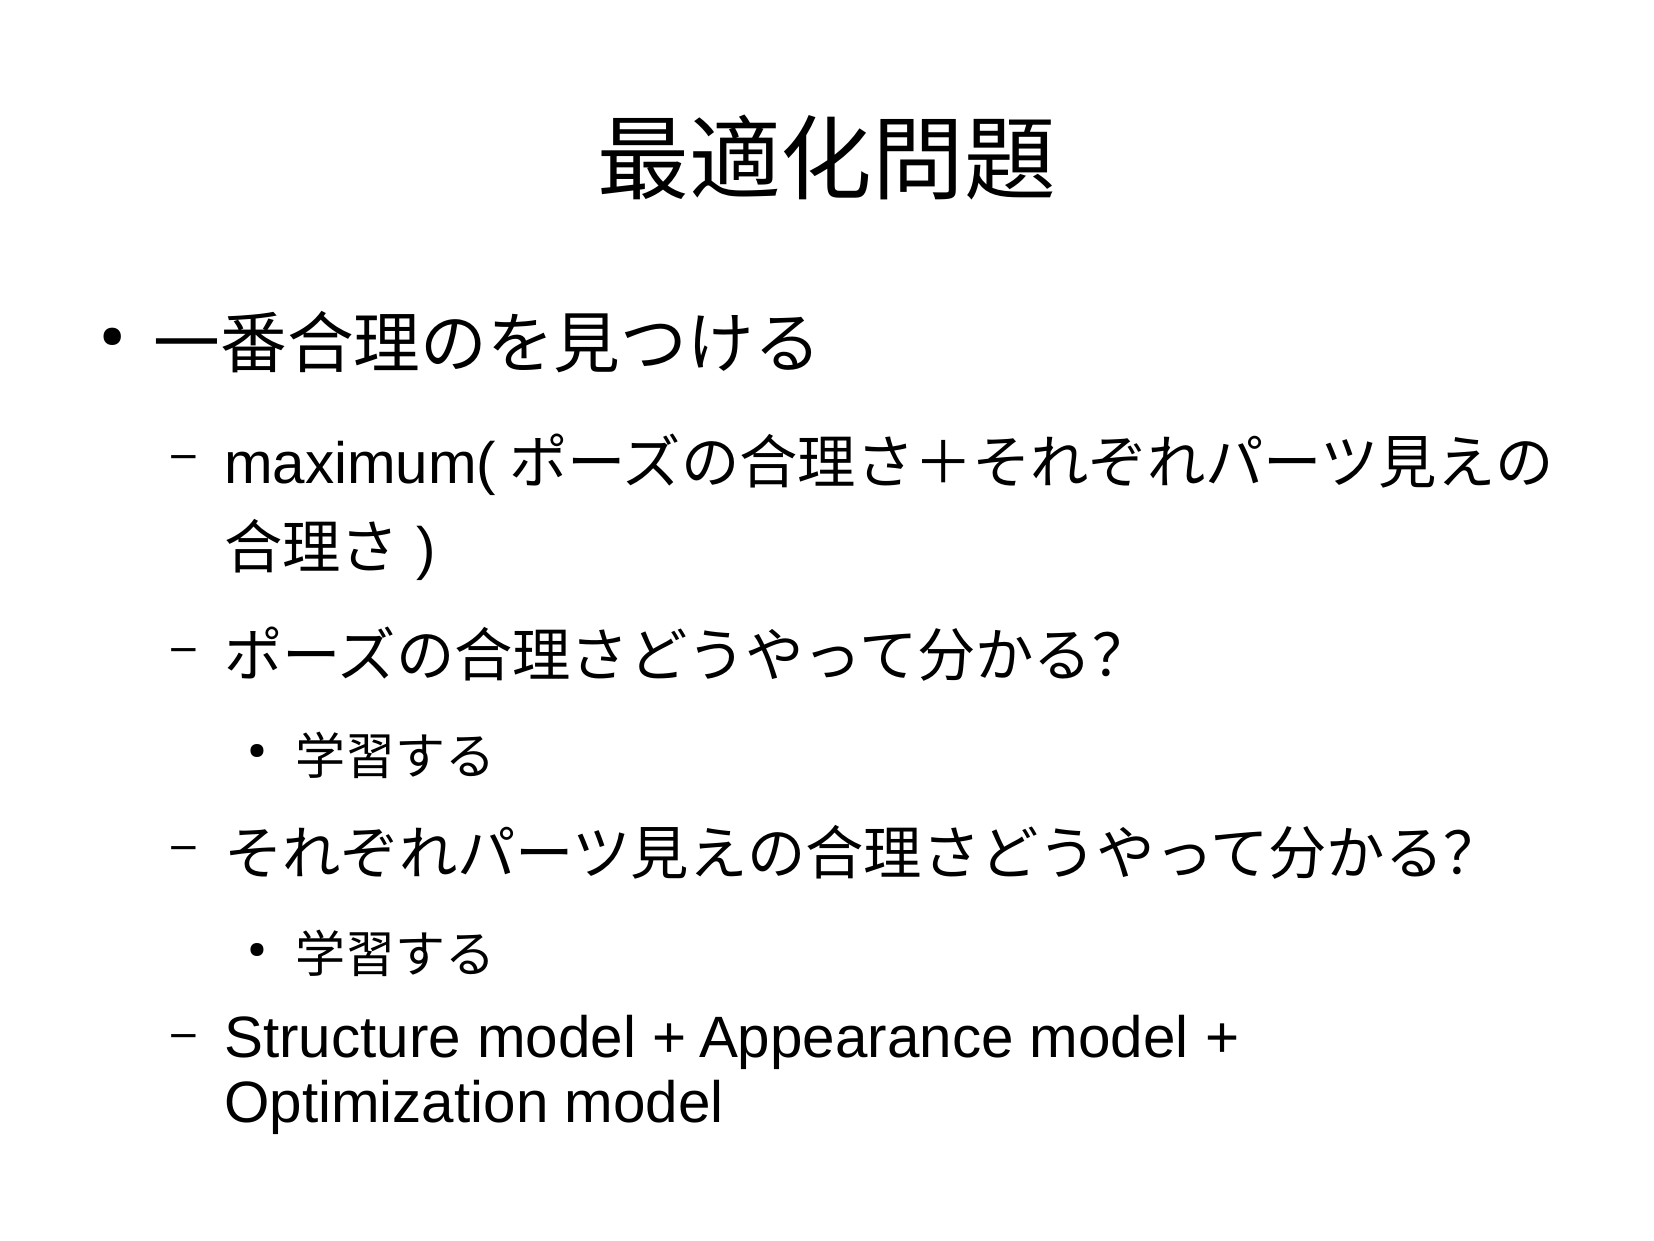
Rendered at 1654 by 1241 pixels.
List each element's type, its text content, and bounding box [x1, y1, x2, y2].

list 一番合理のを見つける maximum(ポーズの合理さ＋それぞれパーツ見えの合理さ) ポーズの合理さどうやって分かる？ 学習する それぞれパーツ見えの合理さどうやって分かる？ 学習する Structure model + Appearance model + Optimization model [82, 290, 1571, 1109]
title 最適化問題 [82, 49, 1571, 257]
